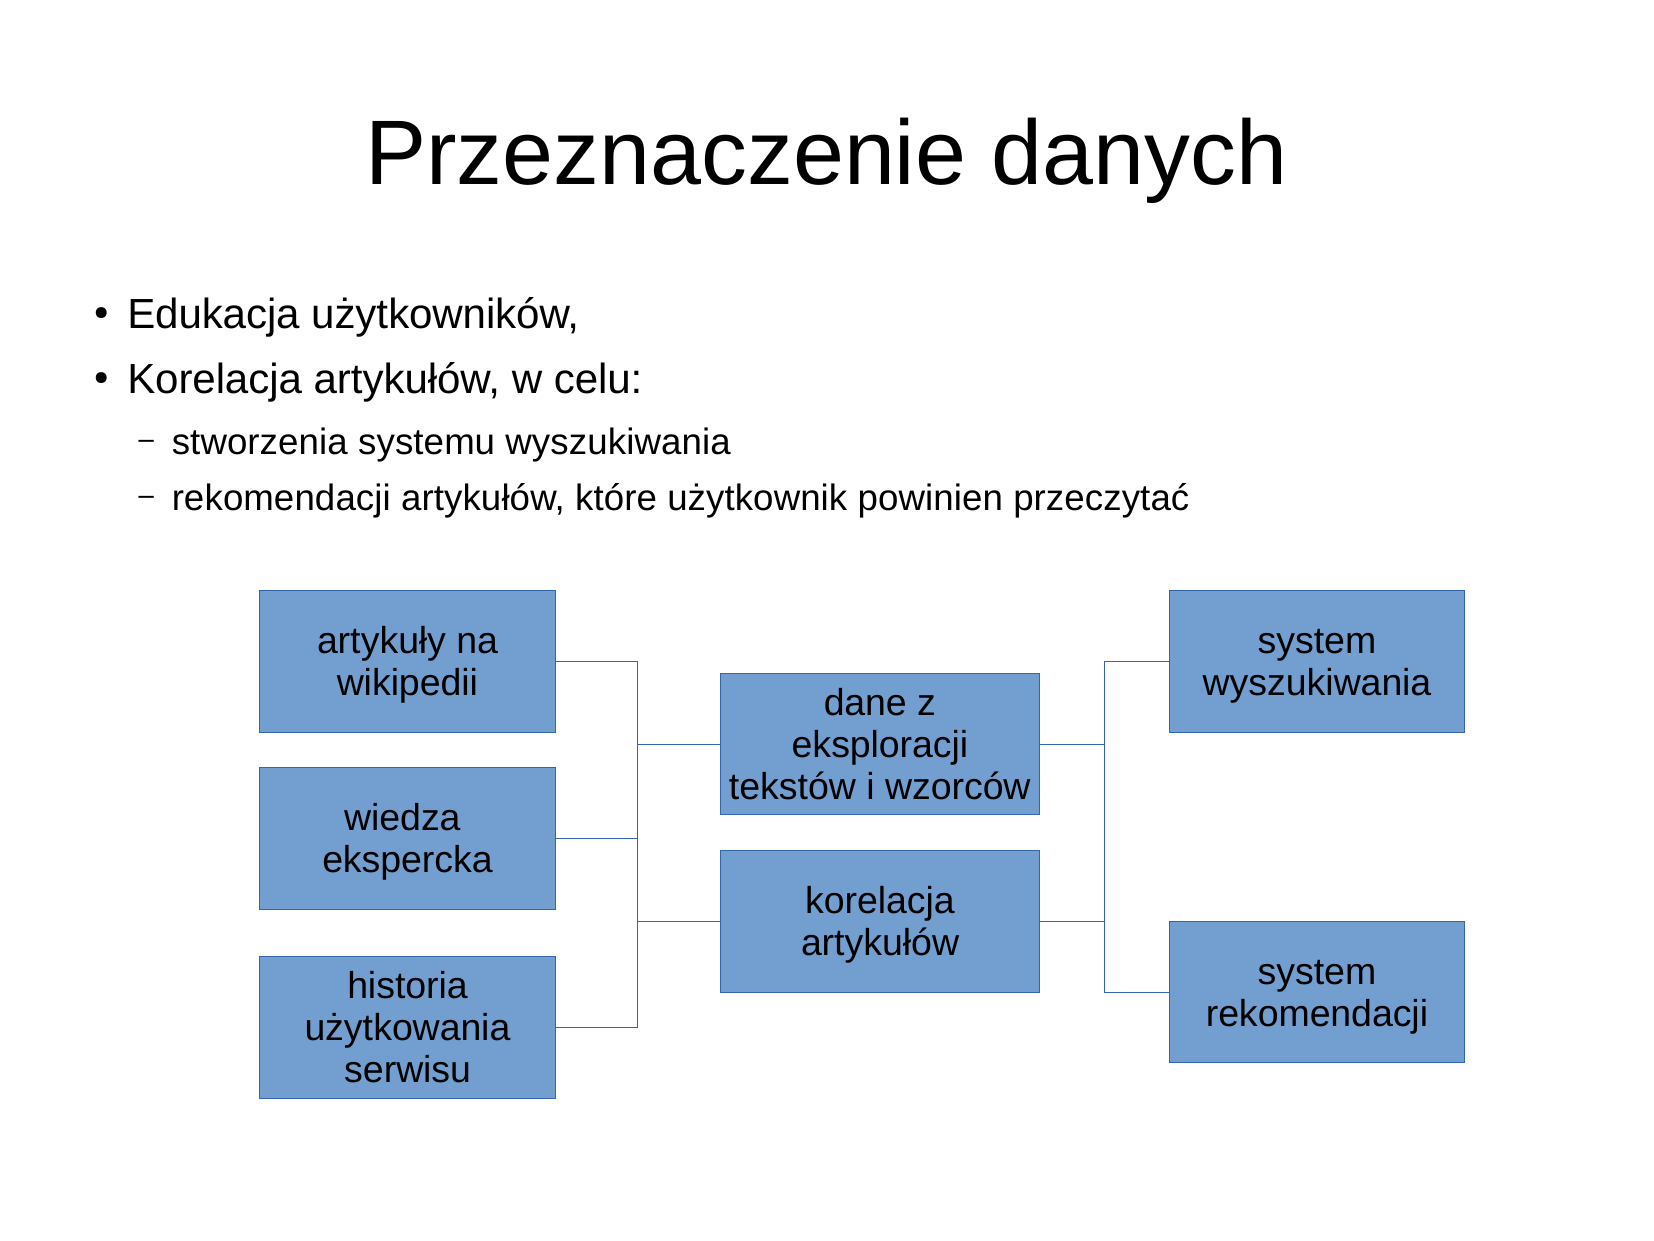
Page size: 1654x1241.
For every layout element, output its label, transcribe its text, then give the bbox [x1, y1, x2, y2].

text_box korelacja artykułów [720, 850, 1040, 993]
title Przeznaczenie danych [82, 49, 1571, 257]
text_box system rekomendacji [1169, 921, 1465, 1063]
text_box wiedza ekspercka [259, 767, 556, 910]
list Edukacja użytkowników, Korelacja artykułów, w celu: stworzenia systemu wyszukiwania rekomendacji artykułów, które użytkownik powinien przeczytać [82, 290, 1538, 520]
text_box dane z eksploracji tekstów i wzorców [720, 673, 1040, 815]
text_box artykuły na wikipedii [259, 590, 556, 733]
text_box system wyszukiwania [1169, 590, 1465, 733]
text_box historia użytkowania serwisu [259, 956, 556, 1099]
